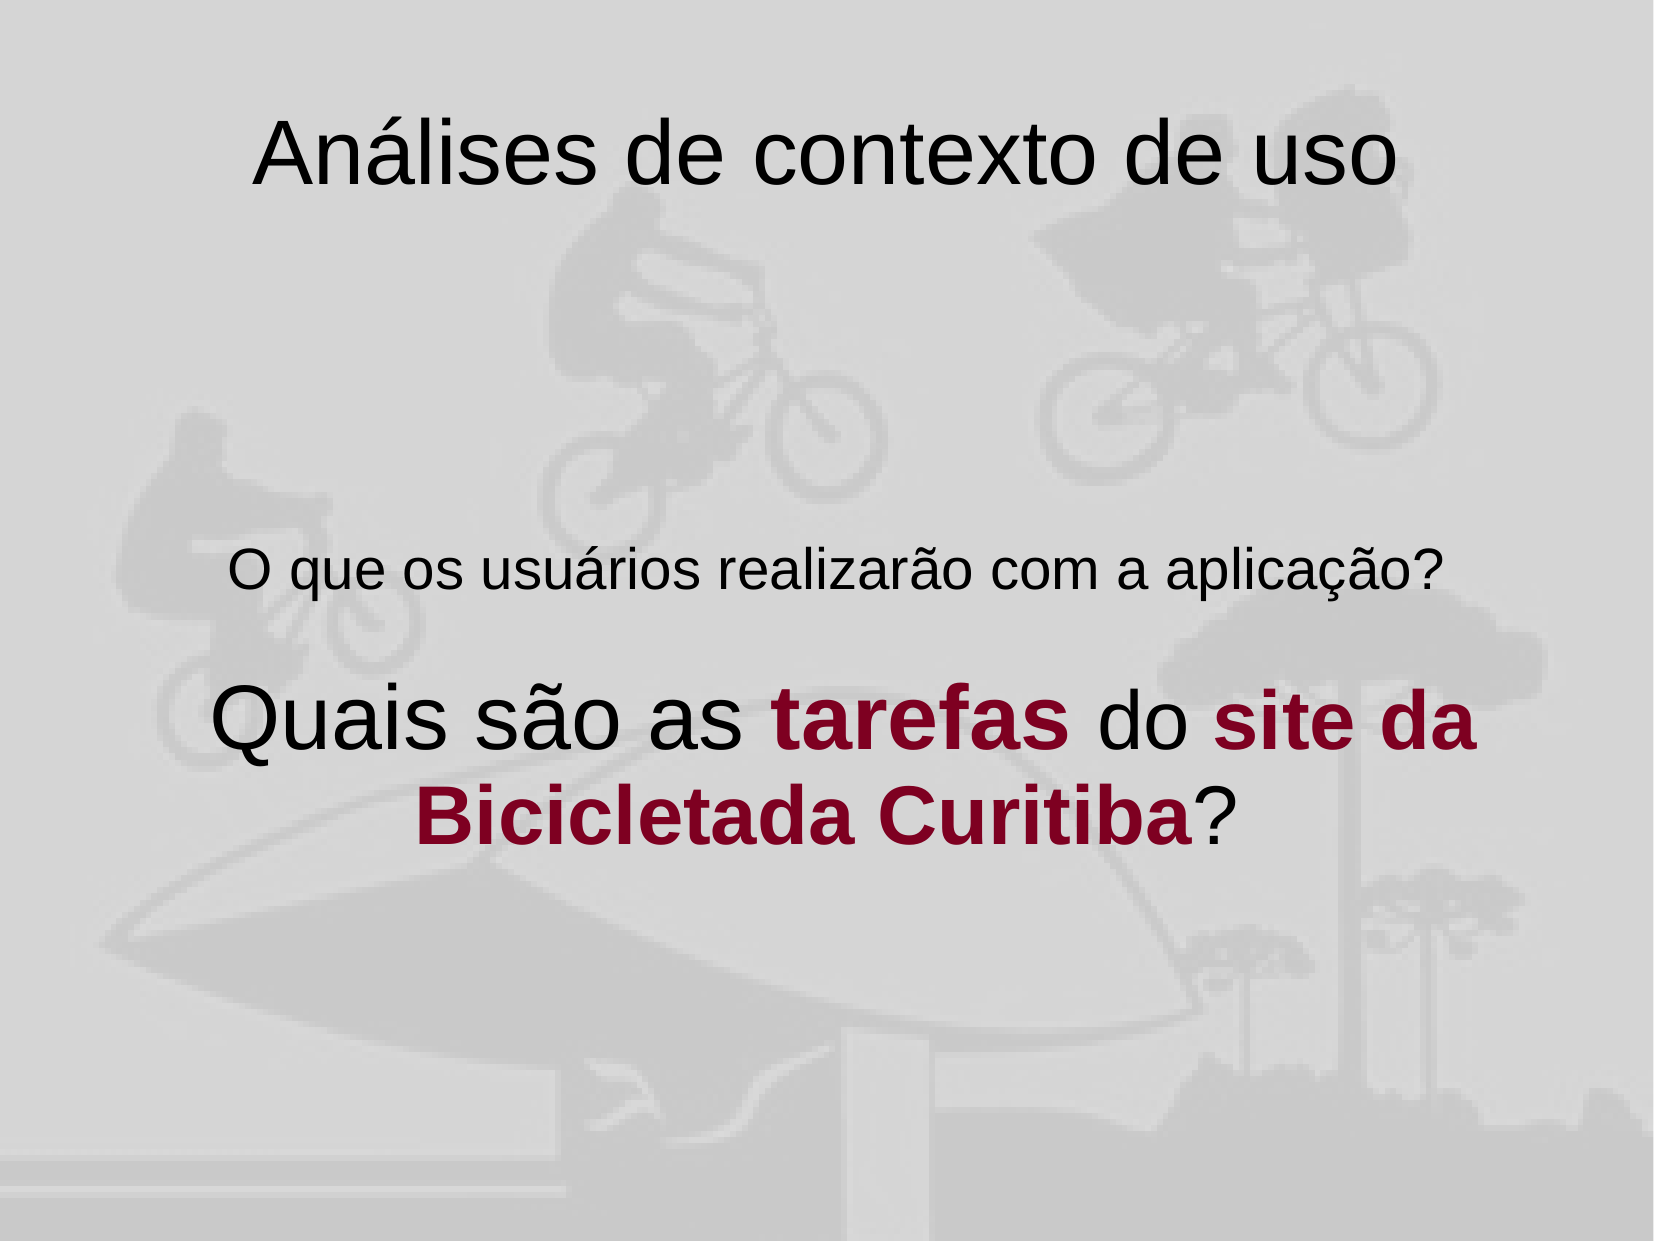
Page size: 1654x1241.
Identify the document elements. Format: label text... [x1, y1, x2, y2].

title Análises de contexto de uso [82, 49, 1571, 257]
subtitle O que os usuários realizarão com a aplicação? Quais são as tarefas do site da Bicicletada Curitiba? [82, 290, 1571, 1109]
picture [0, 0, 1654, 1241]
